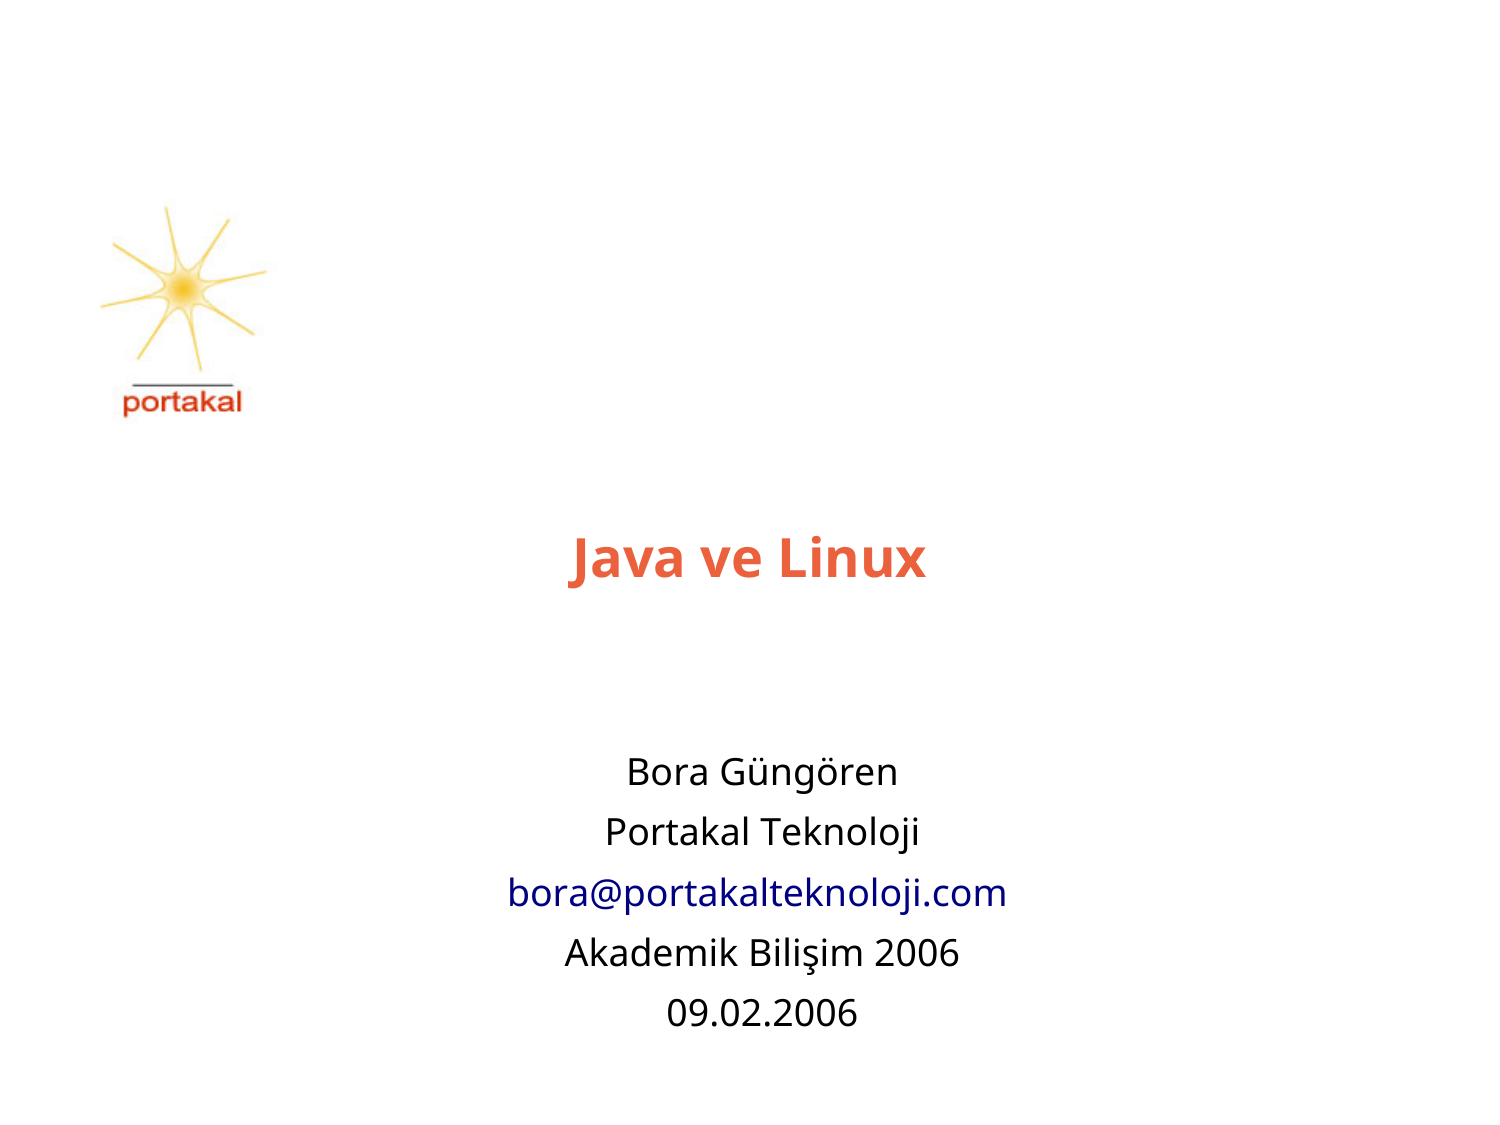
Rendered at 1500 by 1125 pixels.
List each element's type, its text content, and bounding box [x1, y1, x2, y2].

title Java ve Linux [112, 437, 1388, 676]
picture [88, 74, 277, 443]
subtitle Bora Güngören Portakal Teknoloji bora@portakalteknoloji.com Akademik Bilişim 2006 09.02.2006 [237, 737, 1288, 1026]
